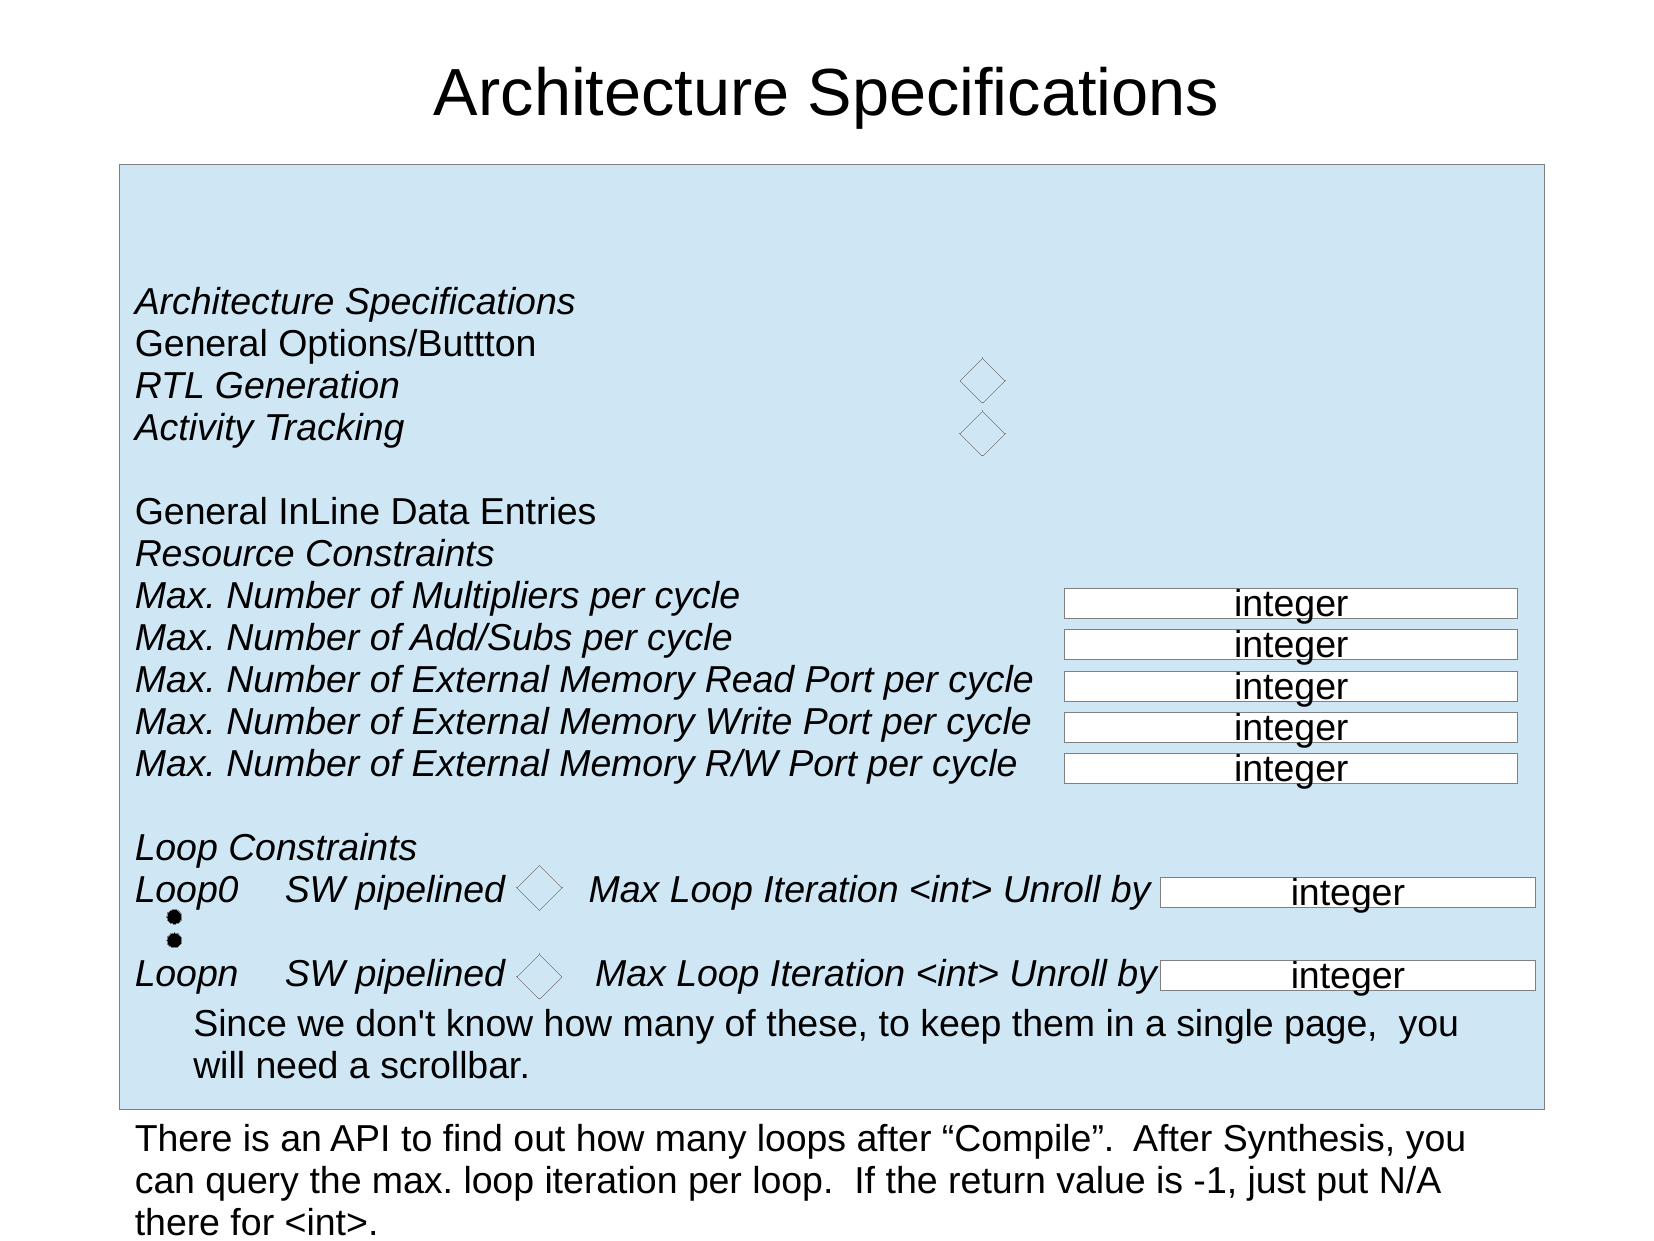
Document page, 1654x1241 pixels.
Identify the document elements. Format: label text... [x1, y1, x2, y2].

text_box integer [1356, 887, 1366, 903]
text_box integer [1064, 671, 1518, 702]
text_box [516, 865, 563, 911]
text_box [516, 953, 562, 995]
text_box integer [1064, 753, 1518, 784]
text_box integer [1299, 722, 1309, 738]
text_box [960, 357, 1006, 403]
text_box integer [1356, 970, 1366, 986]
text_box integer [1160, 877, 1536, 908]
text_box integer [1064, 588, 1518, 619]
text_box integer [1064, 629, 1518, 660]
text_box integer [1064, 712, 1518, 743]
text_box Architecture Specifications General Options/Buttton RTL Generation Activity Tracking General InLine Data Entries Resource Constraints Max. Number of Multipliers per cycle Max. Number of Add/Subs per cycle Max. Number of External Memory Read Port per cycle Max. Number of External Memory Write Port per cycle Max. Number of External Memory R/W Port per cycle Loop Constraints Loop0 SW pipelined Max Loop Iteration <int> Unroll by Loopn SW pipelined Max Loop Iteration <int> Unroll by [119, 164, 1545, 1110]
text_box There is an API to find out how many loops after “Compile”. After Synthesis, you can query the max. loop iteration per loop. If the return value is -1, just put N/A there for <int>. [119, 1110, 1500, 1241]
text_box [166, 932, 182, 948]
text_box integer [1299, 681, 1309, 697]
text_box Since we don't know how many of these, to keep them in a single page, you will need a scrollbar. [178, 995, 1486, 1094]
text_box integer [1299, 639, 1309, 655]
text_box [166, 909, 182, 925]
text_box integer [1299, 763, 1309, 779]
title Architecture Specifications [82, 49, 1571, 136]
text_box integer [1299, 598, 1309, 614]
text_box [959, 410, 1006, 456]
text_box integer [1160, 960, 1536, 991]
